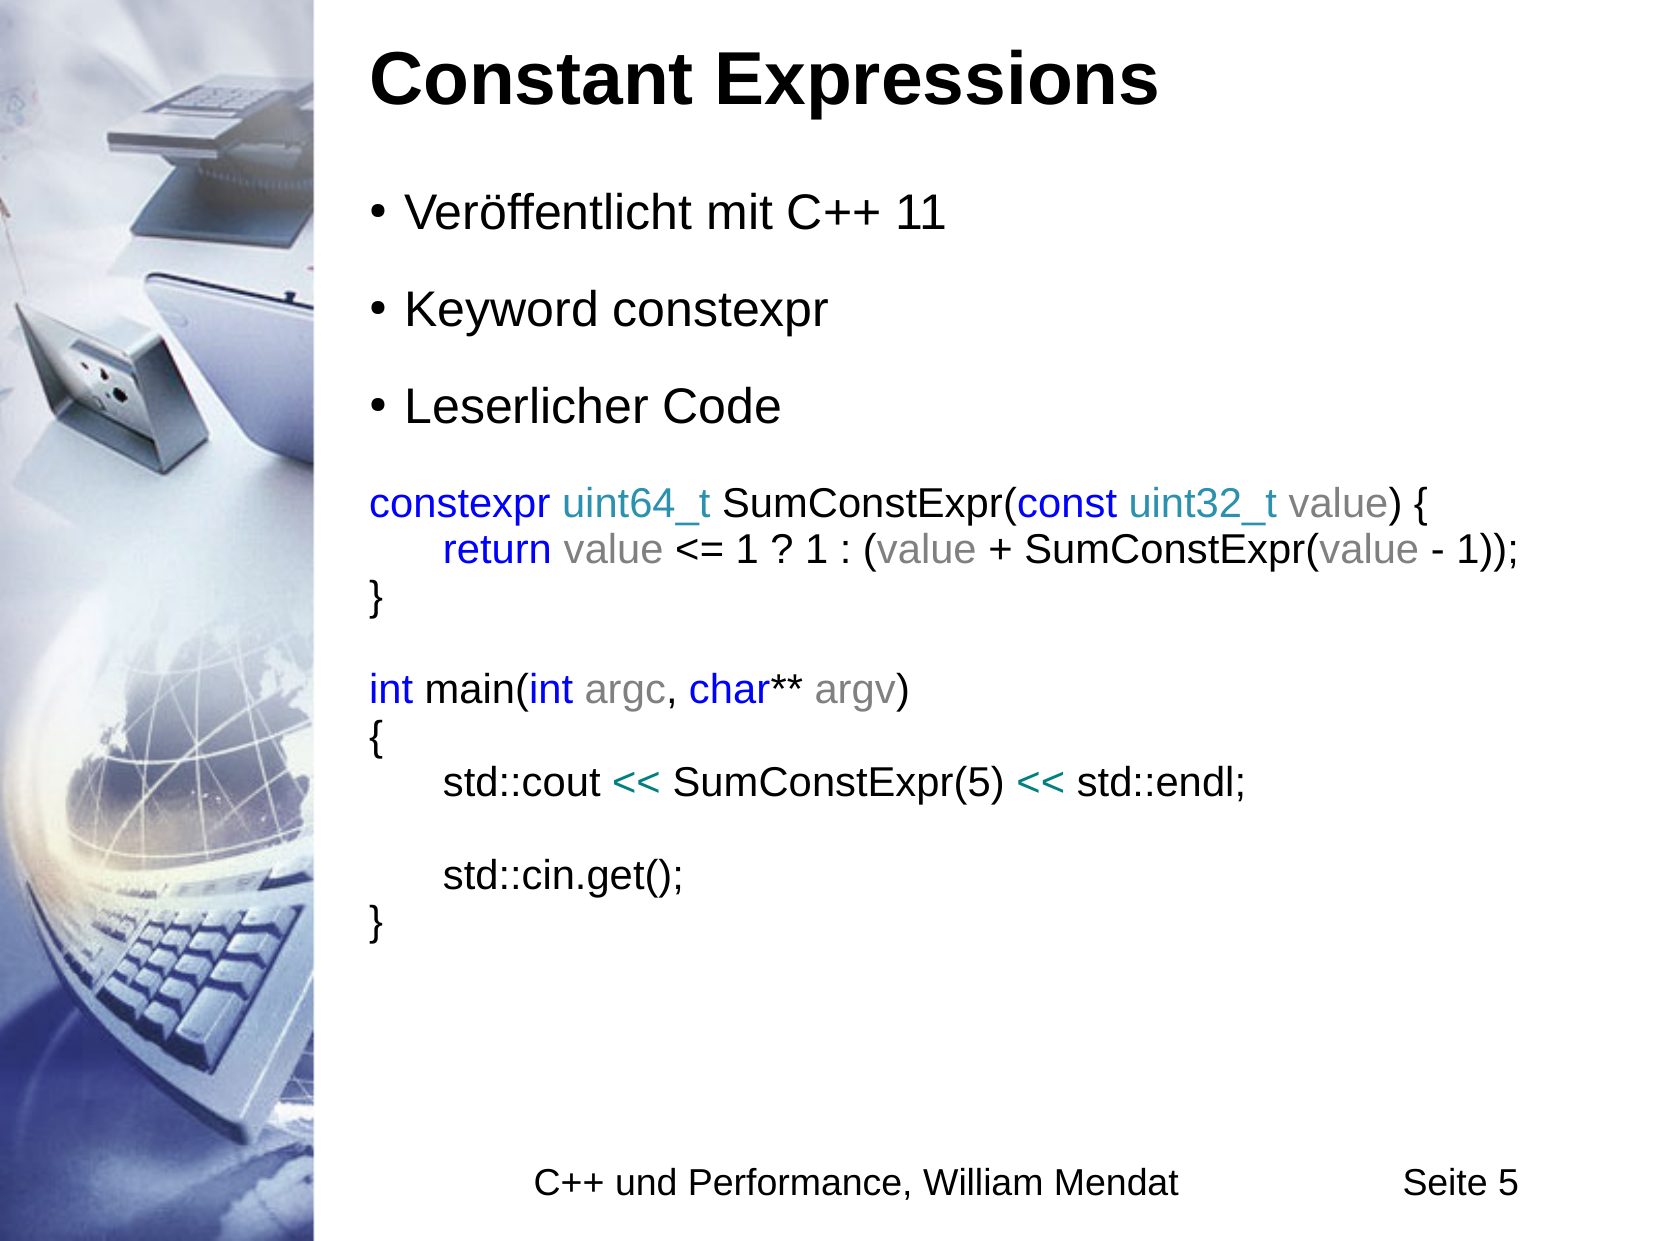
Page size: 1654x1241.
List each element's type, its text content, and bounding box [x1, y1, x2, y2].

text_box Seite 5 [1387, 1153, 1625, 1211]
text_box constexpr uint64_t SumConstExpr(const uint32_t value) { return value <= 1 ? 1 : (value + SumConstExpr(value - 1)); } int main(int argc, char** argv) { std::cout << SumConstExpr(5) << std::endl; std::cin.get(); } [354, 472, 1536, 953]
text_box C++ und Performance, William Mendat [354, 1153, 1359, 1241]
text_box Constant Expressions [354, 29, 1625, 129]
picture [0, 0, 1654, 1241]
text_box Veröffentlicht mit C++ 11 Keyword constexpr Leserlicher Code [354, 177, 1536, 472]
